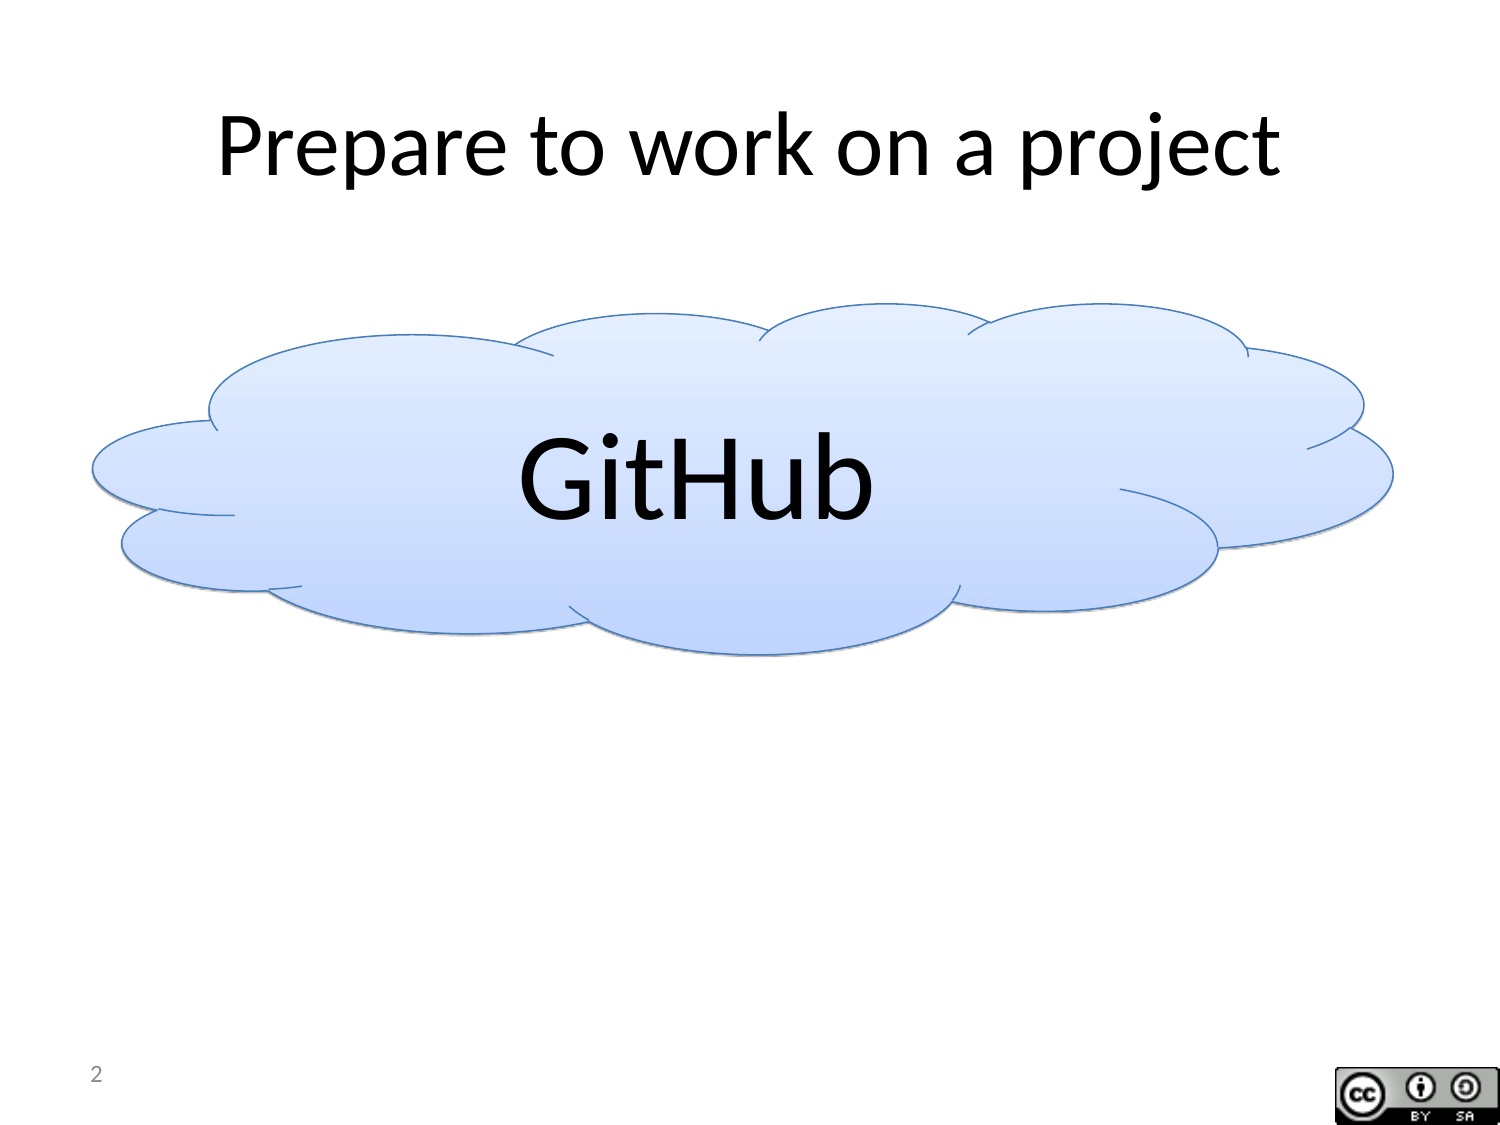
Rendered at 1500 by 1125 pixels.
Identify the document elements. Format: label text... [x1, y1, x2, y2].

picture [1335, 1067, 1500, 1125]
slide_number <number> [75, 1042, 425, 1103]
text_box GitHub [92, 303, 1394, 655]
title Prepare to work on a project [75, 45, 1425, 233]
